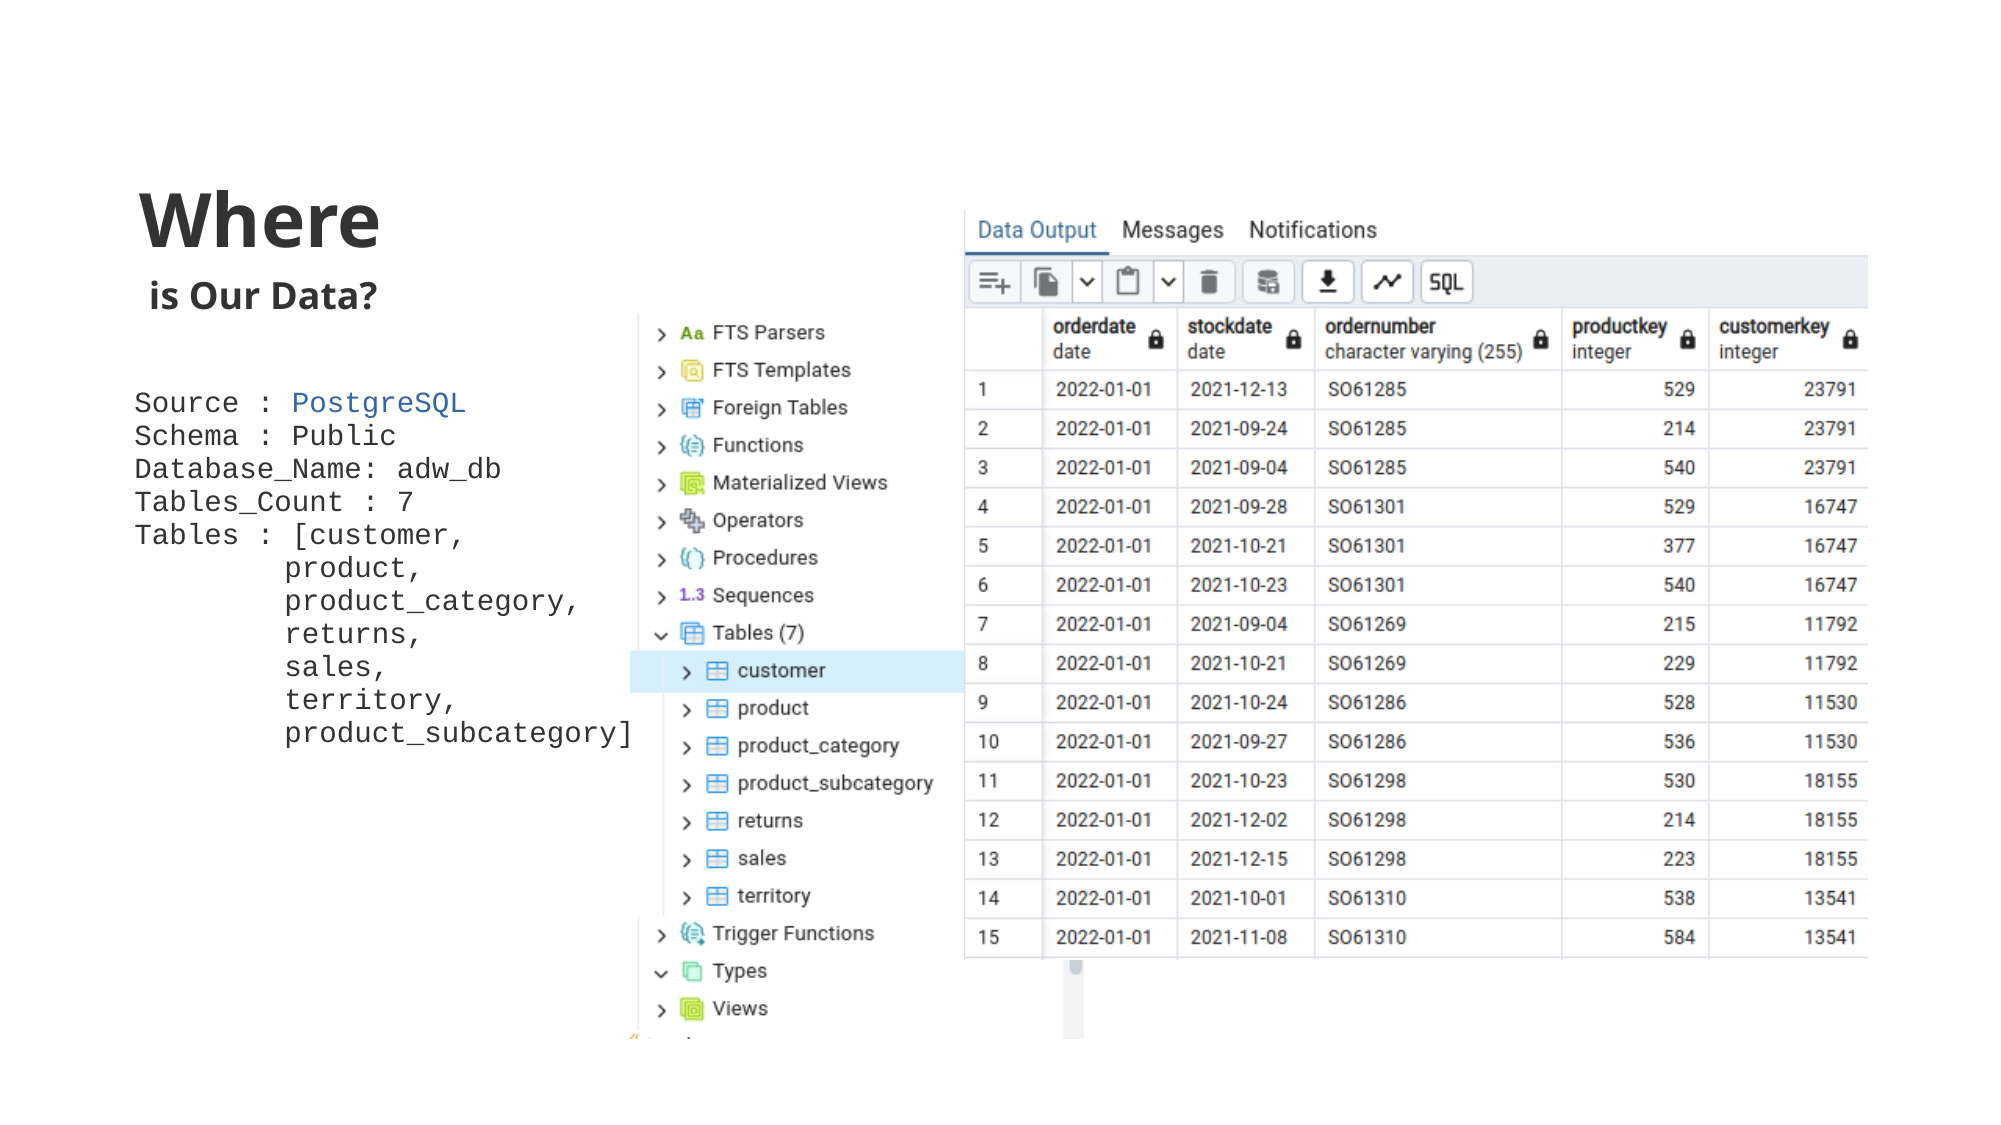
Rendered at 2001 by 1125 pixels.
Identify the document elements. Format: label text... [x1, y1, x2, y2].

picture [630, 210, 1868, 1039]
text_box Source : PostgreSQL Schema : Public Database_Name: adw_db Tables_Count : 7 Tables : [customer, product, product_category, returns, sales, territory, product_subcategory] [119, 380, 630, 822]
title Where is Our Data? [121, 21, 1512, 380]
